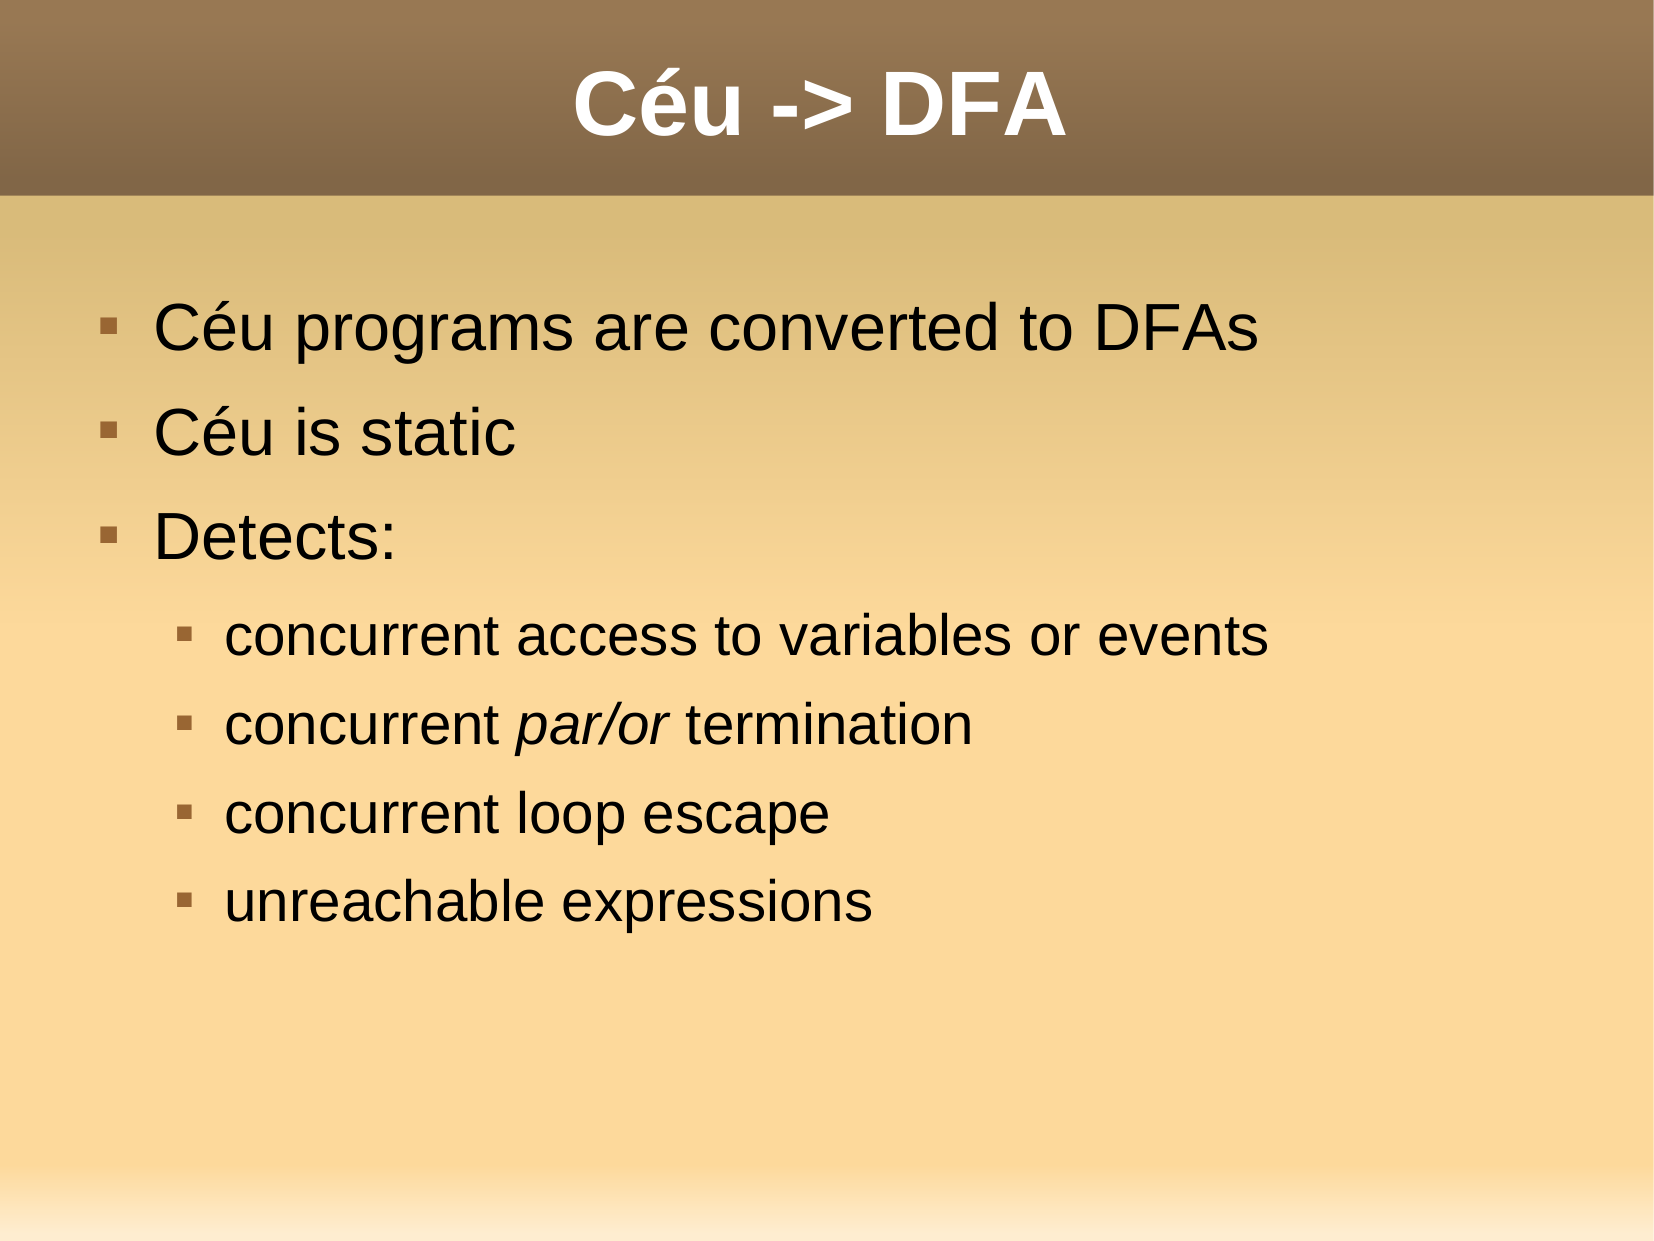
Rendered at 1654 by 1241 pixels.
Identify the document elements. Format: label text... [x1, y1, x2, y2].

title Céu -> DFA [76, 0, 1565, 208]
list Céu programs are converted to DFAs Céu is static Detects: concurrent access to variables or events concurrent par/or termination concurrent loop escape unreachable expressions [82, 290, 1571, 1094]
picture [0, 0, 1654, 1241]
